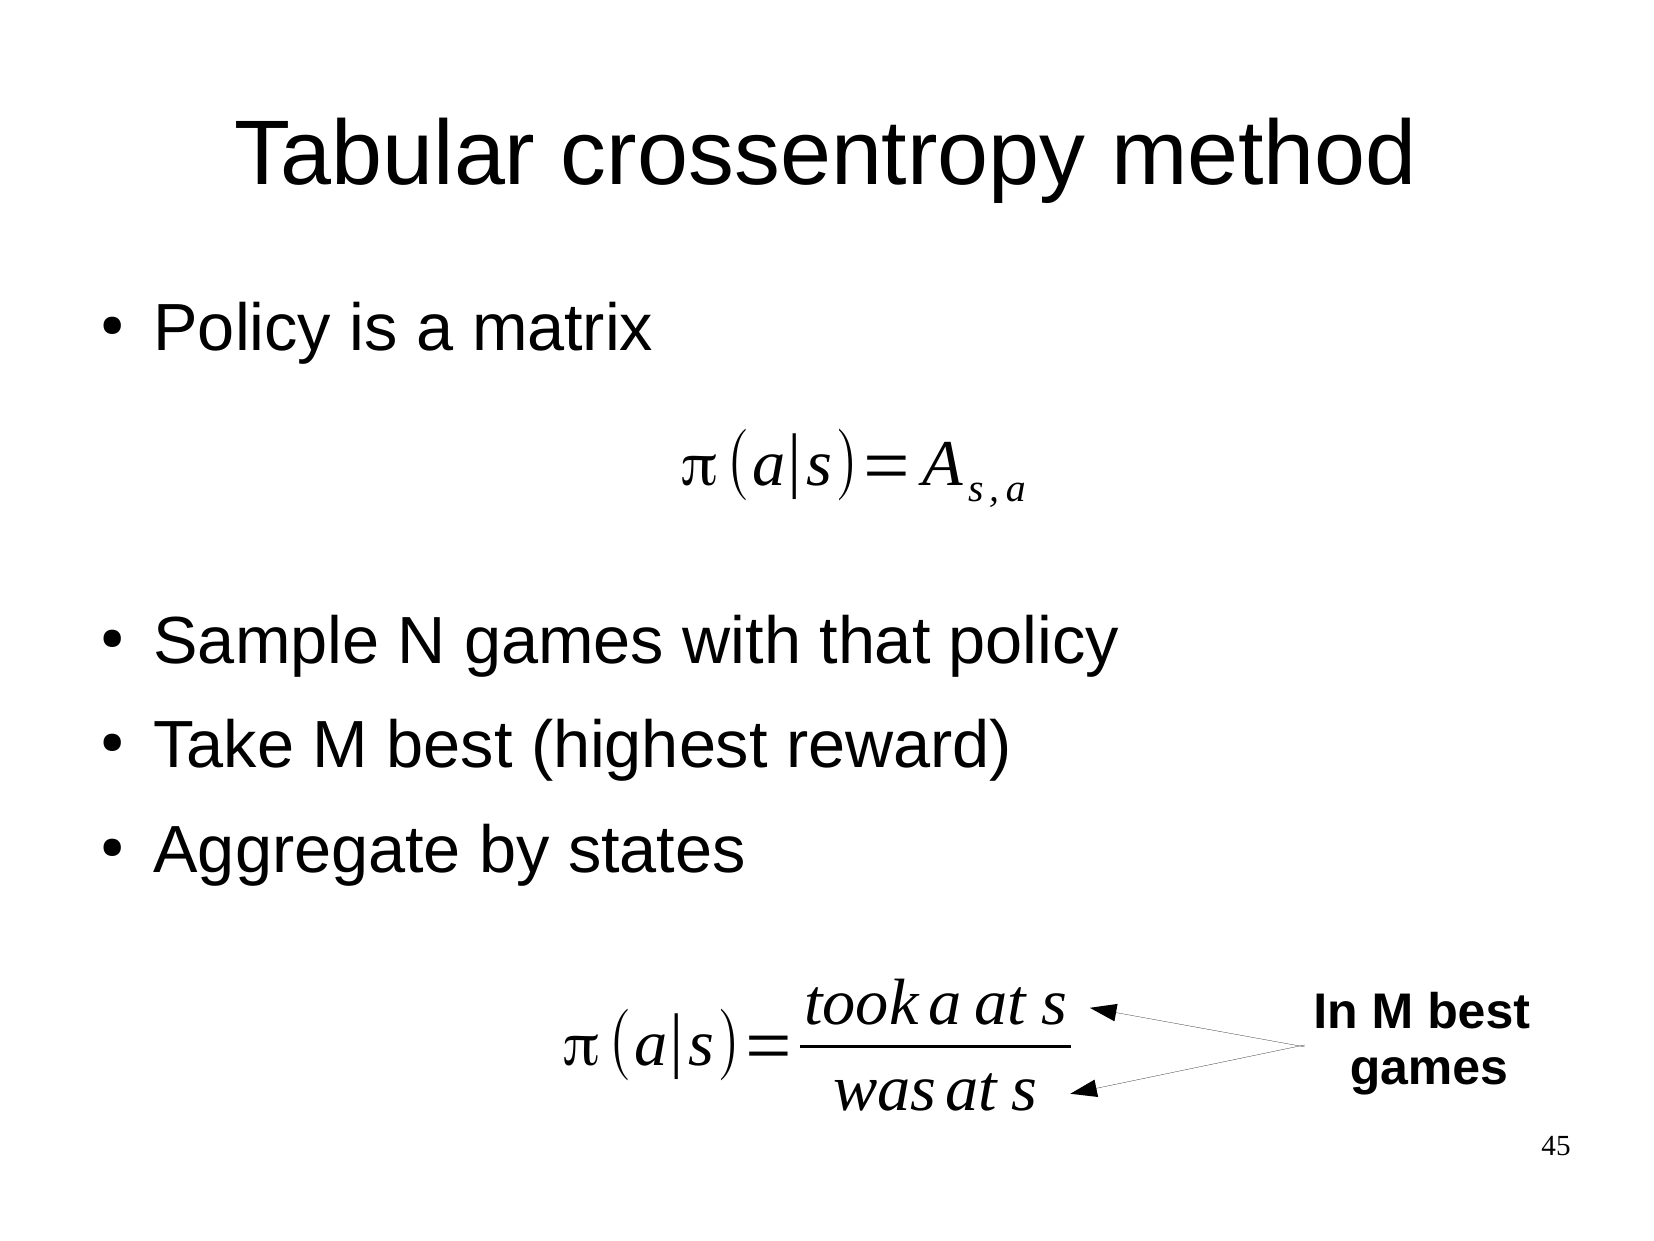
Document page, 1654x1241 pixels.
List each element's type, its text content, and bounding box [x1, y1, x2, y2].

chart [664, 423, 1041, 509]
text_box In M best games [1298, 976, 1546, 1104]
title Tabular crossentropy method [82, 49, 1571, 257]
chart [546, 966, 1090, 1124]
list Policy is a matrix Sample N games with that policy Take M best (highest reward) Aggregate by states [82, 290, 1571, 1010]
